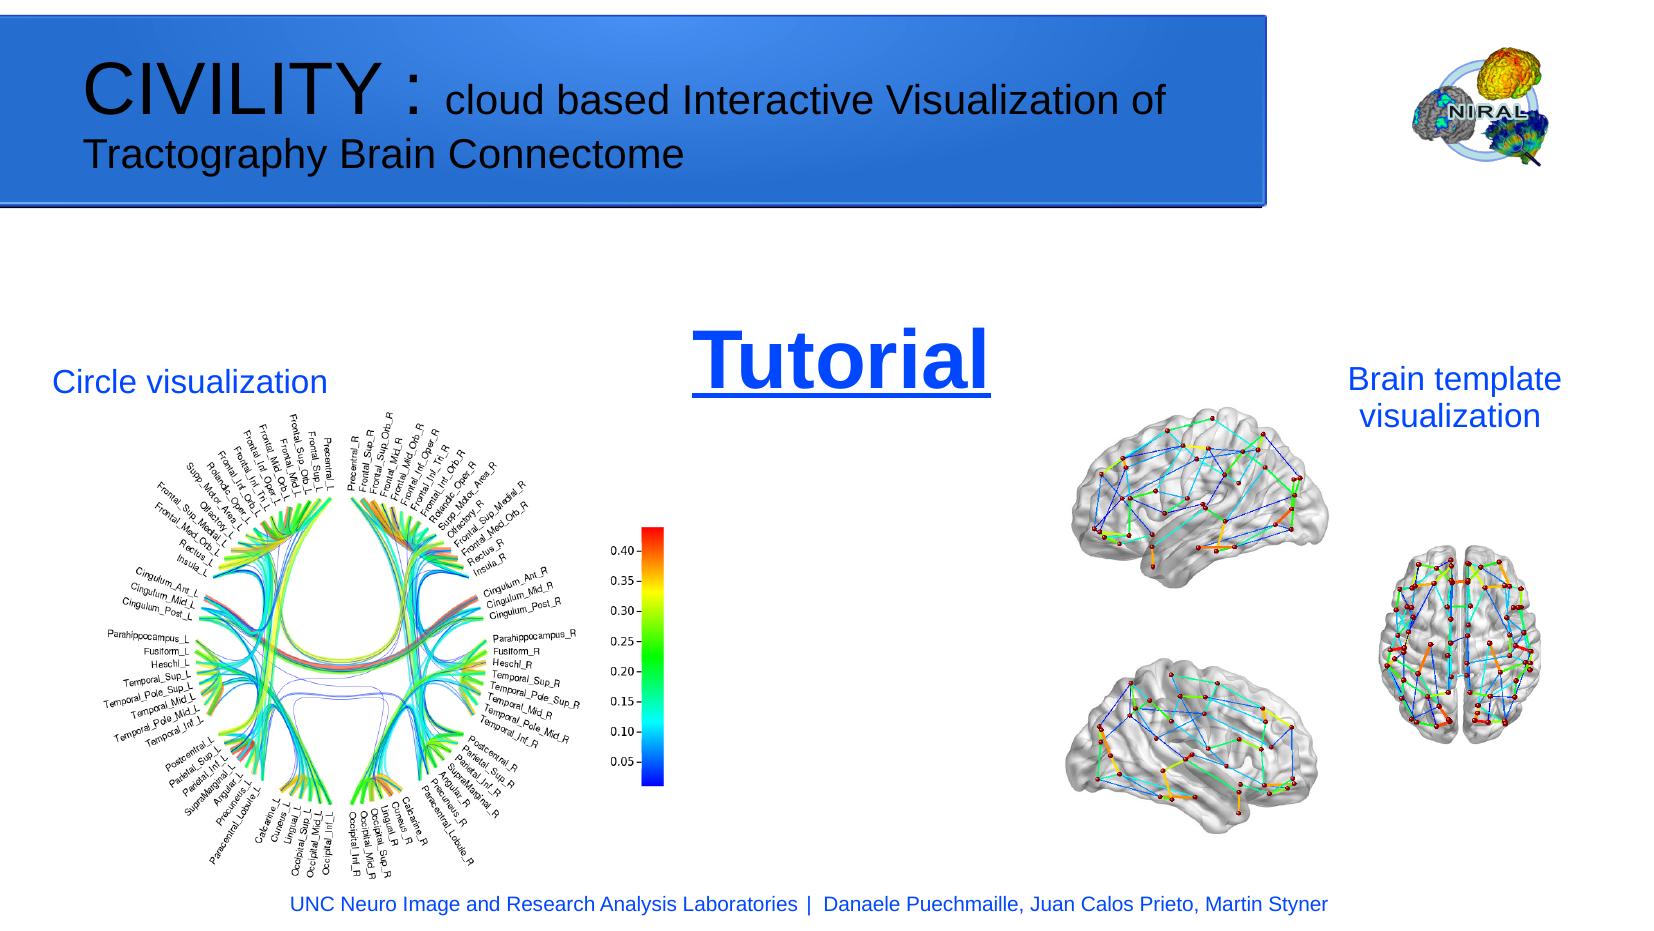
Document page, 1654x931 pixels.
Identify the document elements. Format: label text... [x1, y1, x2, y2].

picture [1361, 524, 1561, 766]
picture [75, 389, 686, 901]
title CIVILITY : cloud based Interactive Visualization of Tractography Brain Connectome [82, 35, 1235, 189]
text_box Brain template visualization [1290, 345, 1621, 451]
text_box Circle visualization [30, 330, 361, 436]
subtitle Tutorial [345, 285, 1339, 436]
picture [0, 13, 1270, 212]
picture [1055, 391, 1339, 601]
text_box UNC Neuro Image and Research Analysis Laboratories | Danaele Puechmaille, Juan Calos Prieto, Martin Styner [253, 885, 1366, 924]
picture [1050, 629, 1336, 851]
picture [1395, 20, 1576, 196]
